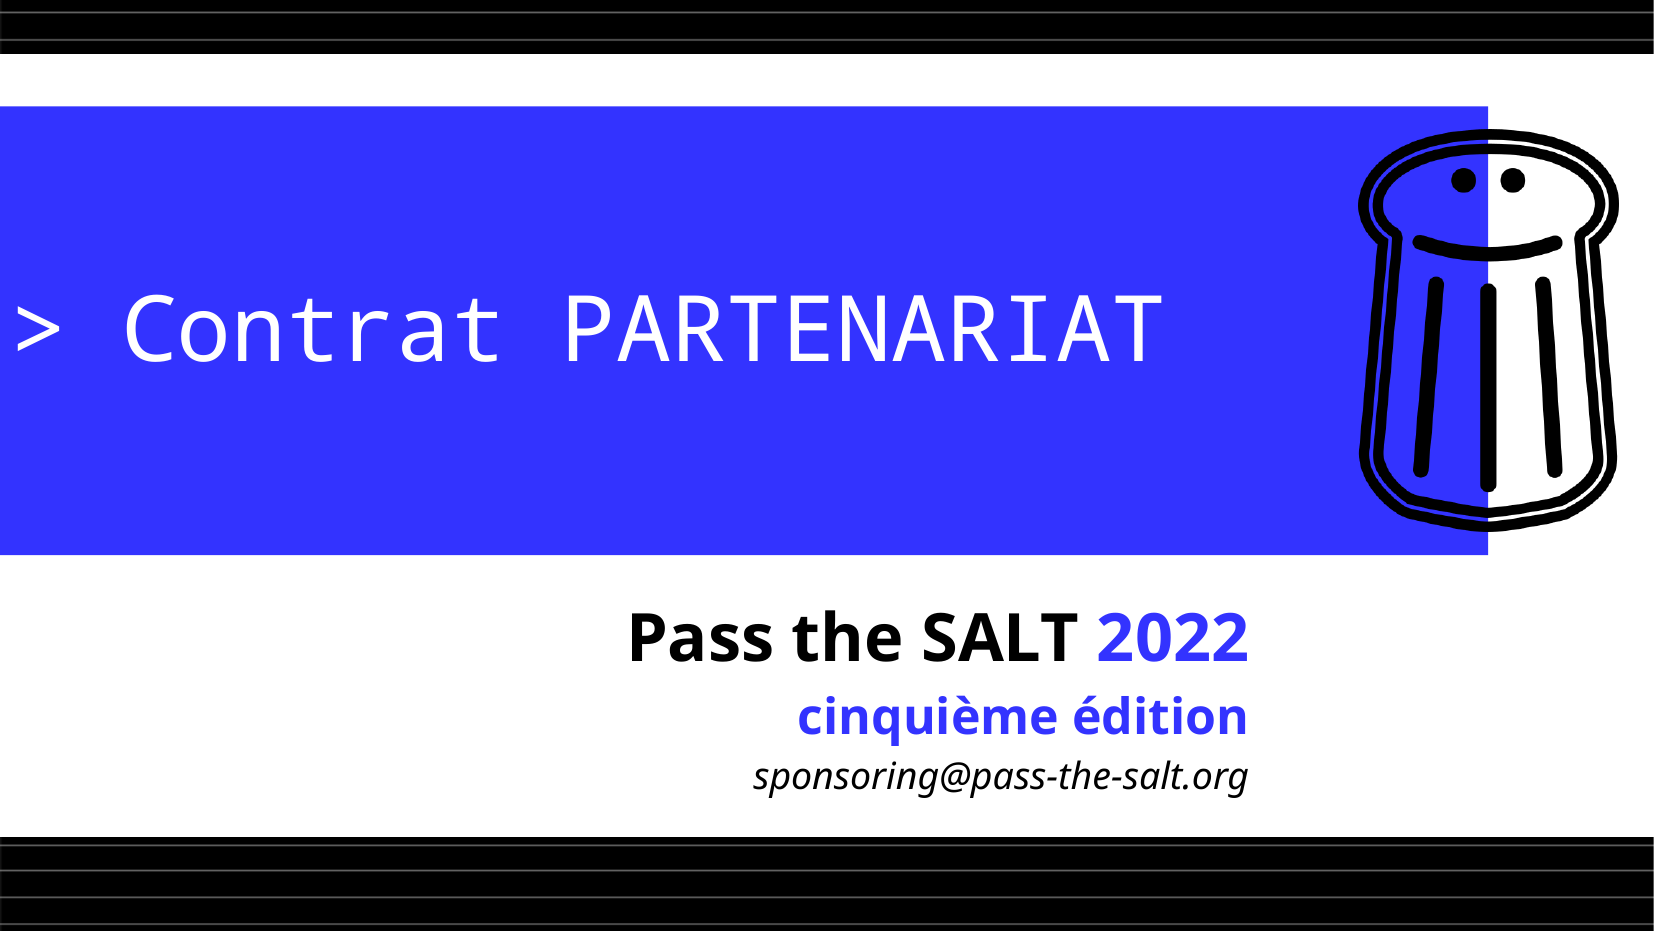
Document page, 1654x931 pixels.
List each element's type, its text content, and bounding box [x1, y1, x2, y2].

picture [1358, 129, 1619, 532]
subtitle Pass the SALT 2022 cinquième édition sponsoring@pass-the-salt.org [625, 590, 1489, 824]
title > Contrat PARTENARIAT [0, 106, 1489, 556]
picture [0, 0, 1654, 54]
picture [0, 837, 1654, 931]
